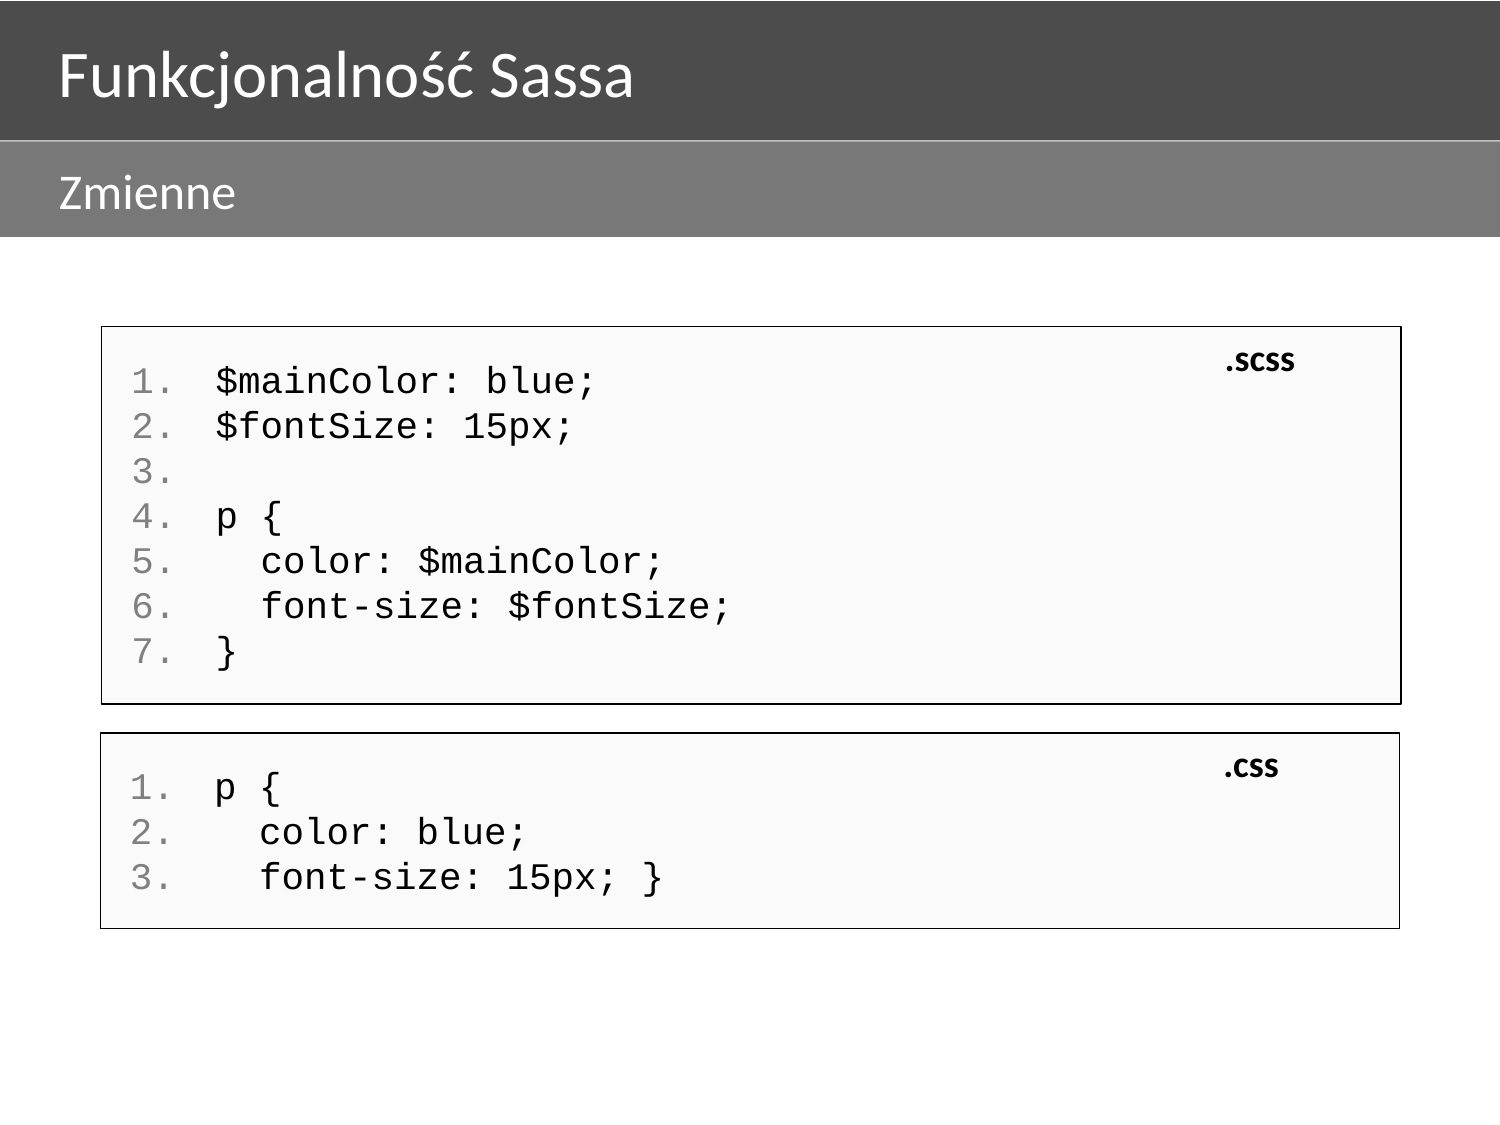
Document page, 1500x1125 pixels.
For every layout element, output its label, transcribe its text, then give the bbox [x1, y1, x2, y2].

text_box .css [1208, 732, 1398, 794]
text_box Zmienne [0, 141, 1500, 237]
text_box $mainColor: blue; $fontSize: 15px; p { color: $mainColor; font-size: $fontSize; } [101, 326, 1401, 705]
text_box p { color: blue; font-size: 15px; } [100, 732, 1400, 929]
text_box .scss [1209, 326, 1399, 388]
text_box Funkcjonalność Sassa [0, 1, 1500, 140]
